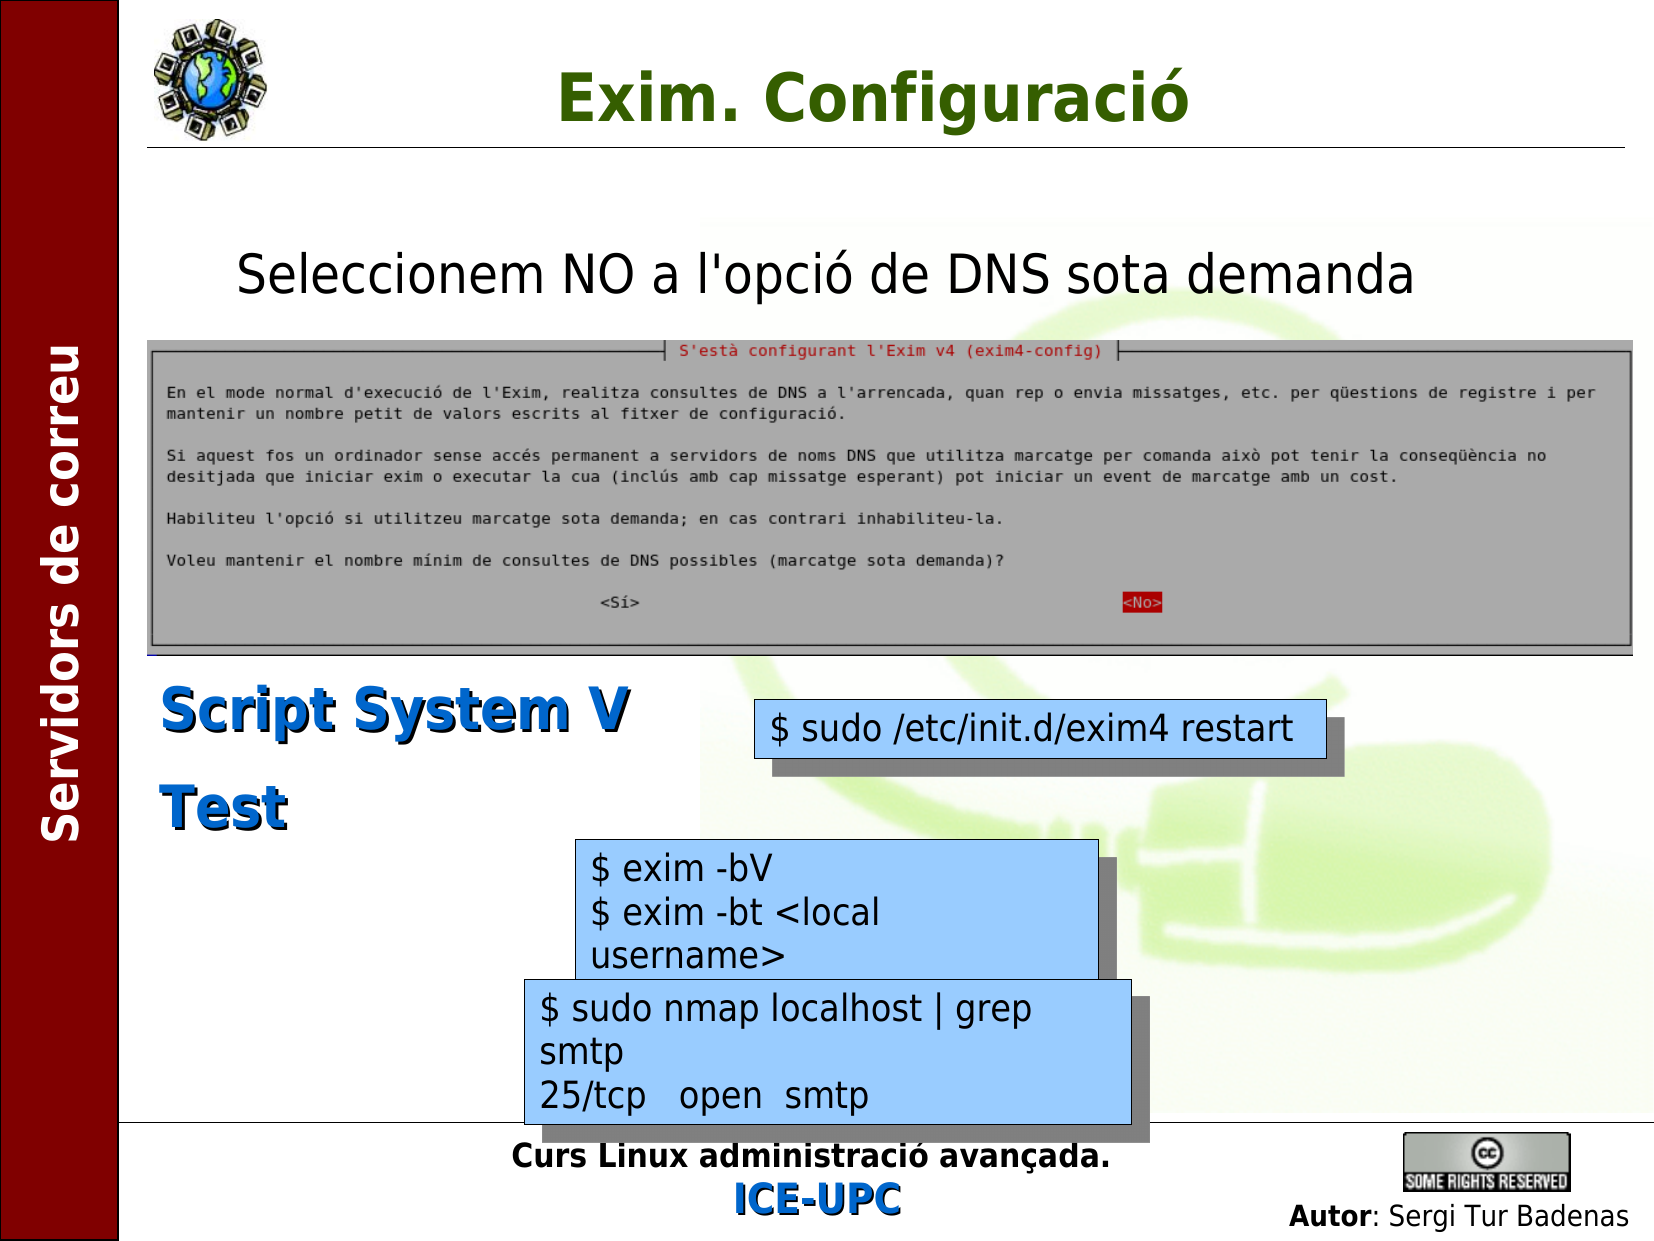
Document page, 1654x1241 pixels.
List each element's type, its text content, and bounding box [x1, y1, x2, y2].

picture [154, 19, 268, 56]
picture [147, 217, 1654, 1113]
title Exim. Configuració [129, 56, 1619, 141]
text_box $ sudo nmap localhost | grep smtp 25/tcp open smtp [524, 979, 1132, 1082]
picture [1403, 1132, 1571, 1192]
list Seleccionem NO a l'opció de DNS sota demanda Script System V Test [141, 242, 1630, 1078]
text_box $ sudo /etc/init.d/exim4 restart [754, 699, 1327, 759]
text_box $ exim -bV $ exim -bt <local username> [575, 839, 1099, 942]
